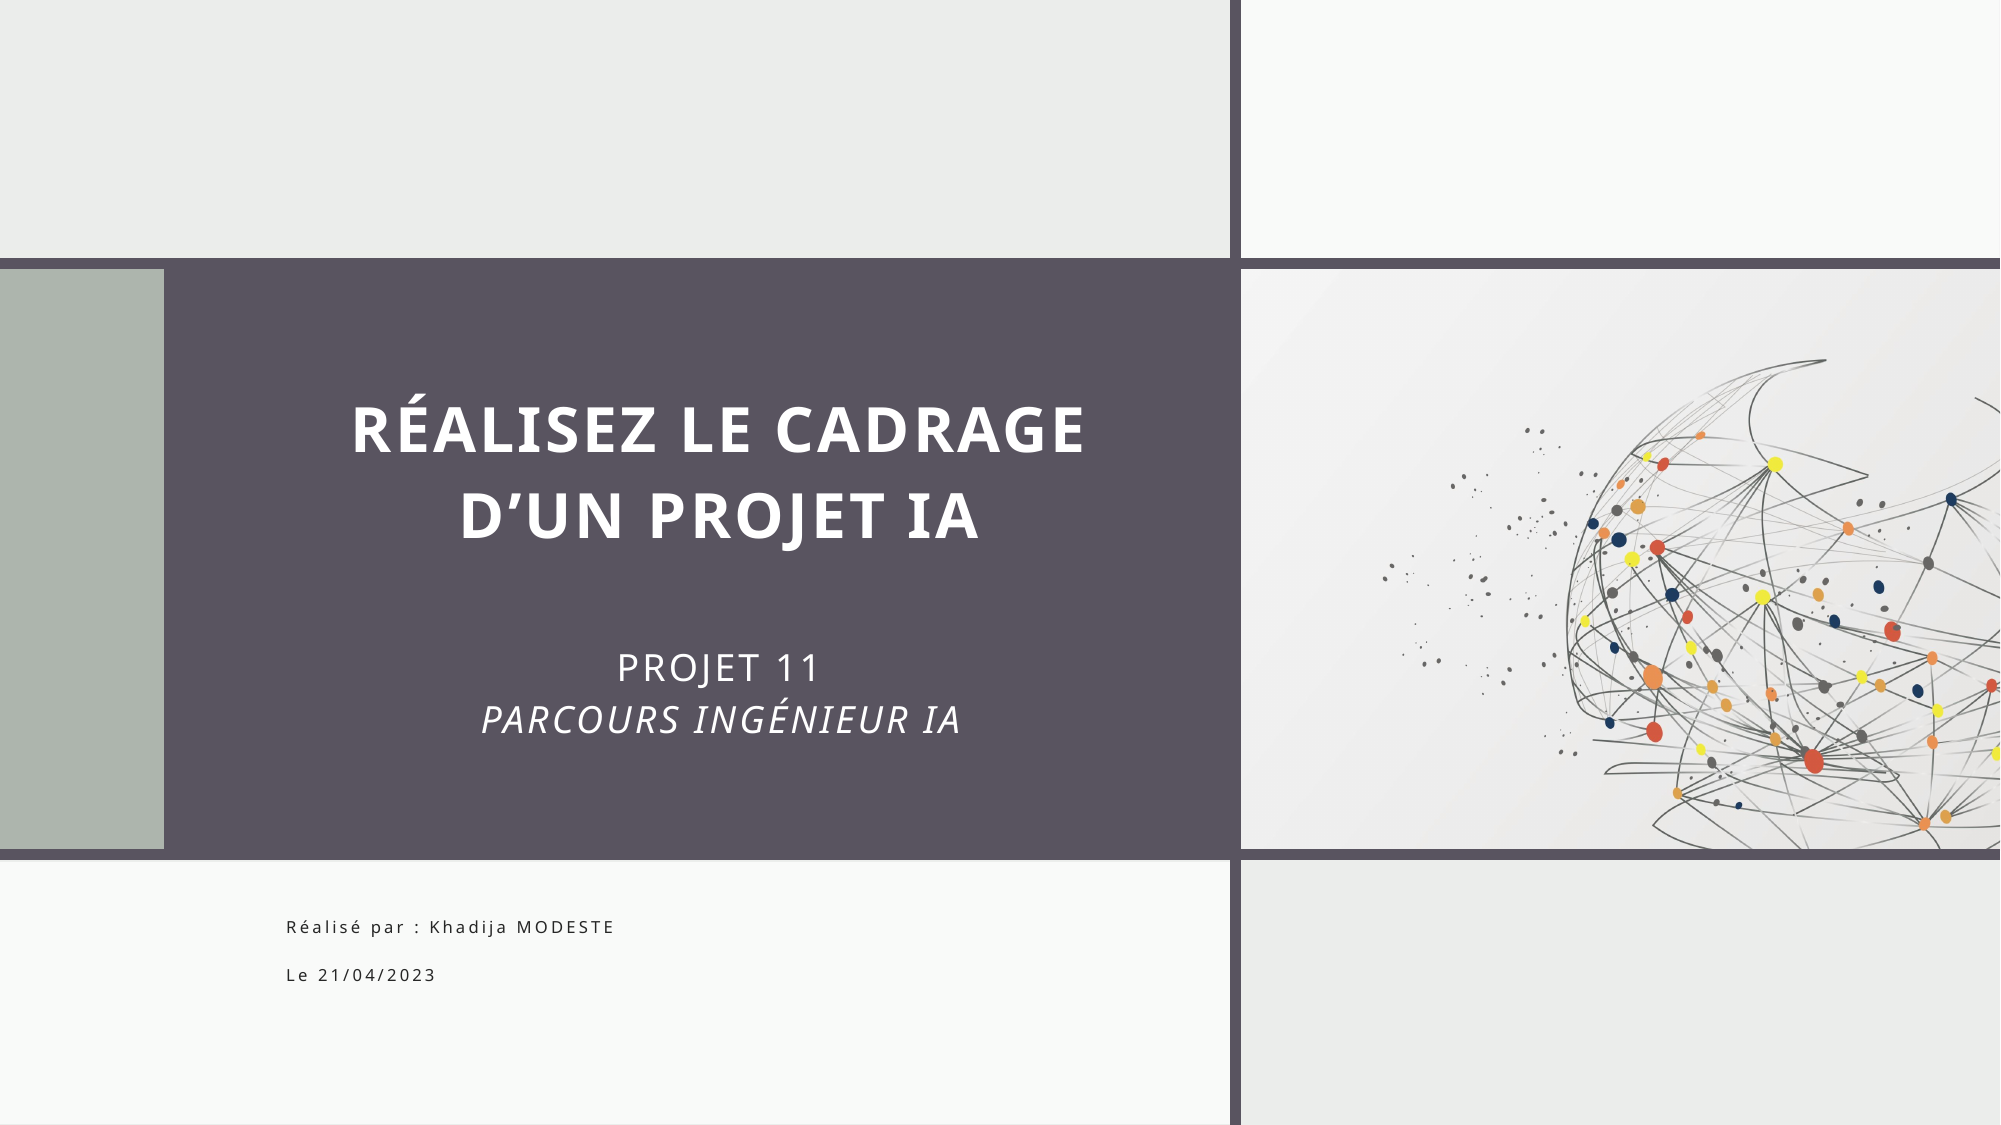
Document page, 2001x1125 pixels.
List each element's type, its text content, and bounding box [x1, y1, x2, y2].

text_box [0, 0, 2000, 1125]
picture [1241, 269, 2000, 849]
title Réalisez le cadrage d’un projet IA Projet 11 Parcours Ingénieur IA [268, 317, 1174, 799]
subtitle Réalisé par : Khadija MODESTE Le 21/04/2023 [268, 891, 1126, 1022]
